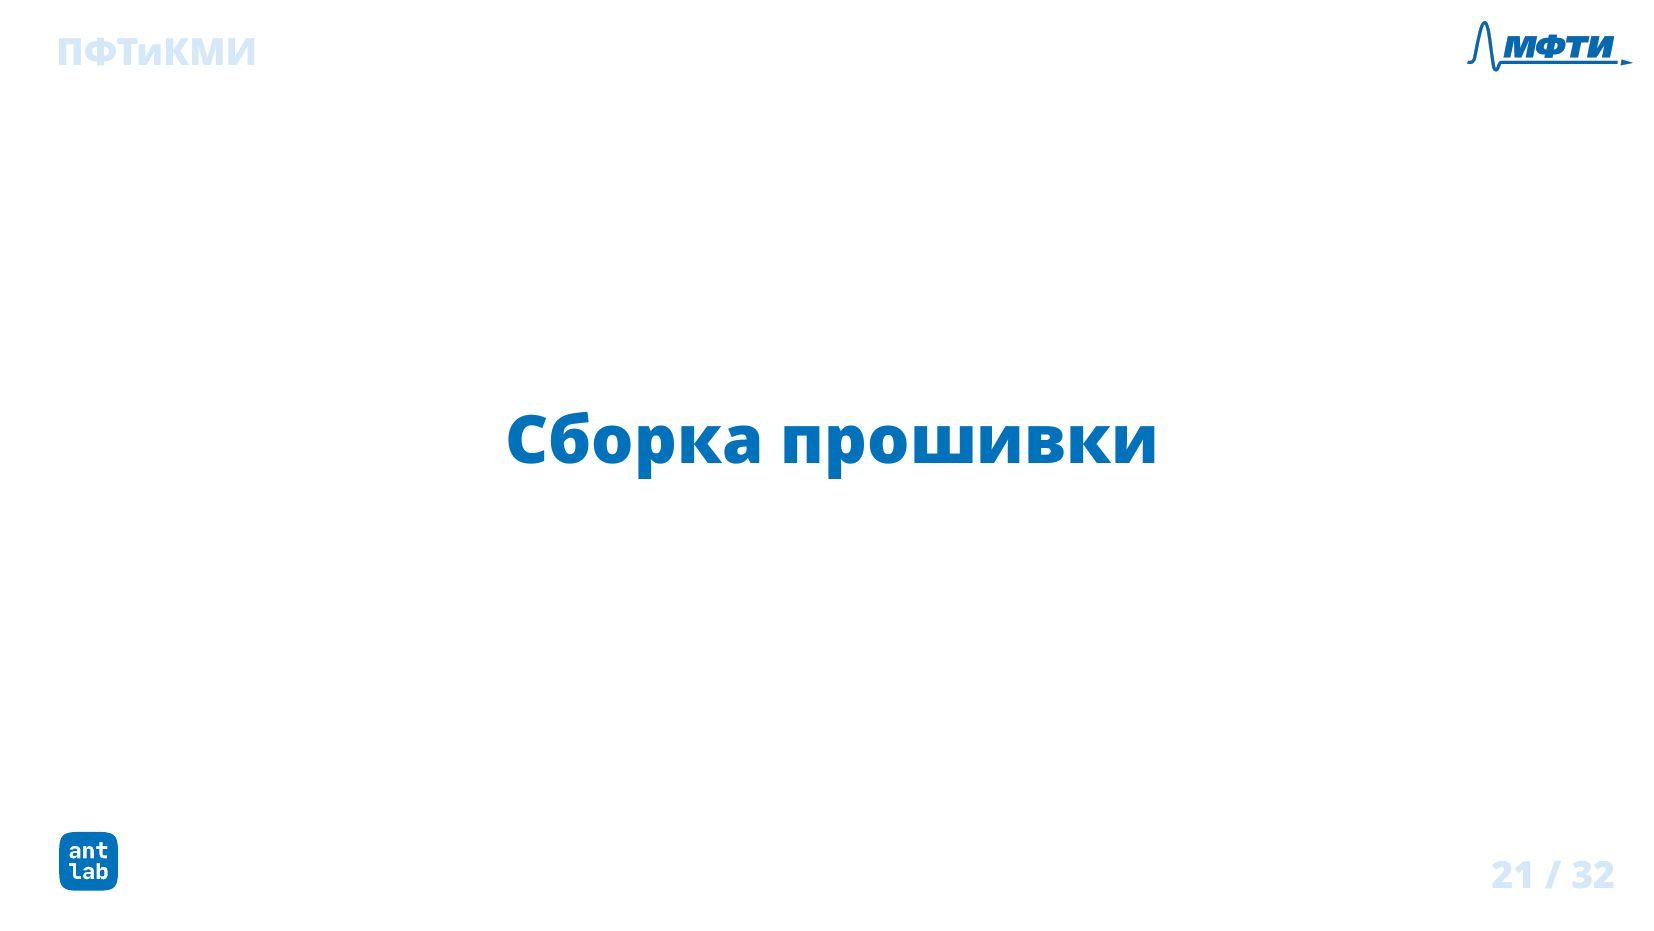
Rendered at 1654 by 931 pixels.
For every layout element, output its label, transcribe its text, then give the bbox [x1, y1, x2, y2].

picture [1446, 0, 1654, 93]
title Сборка прошивки [88, 359, 1577, 515]
